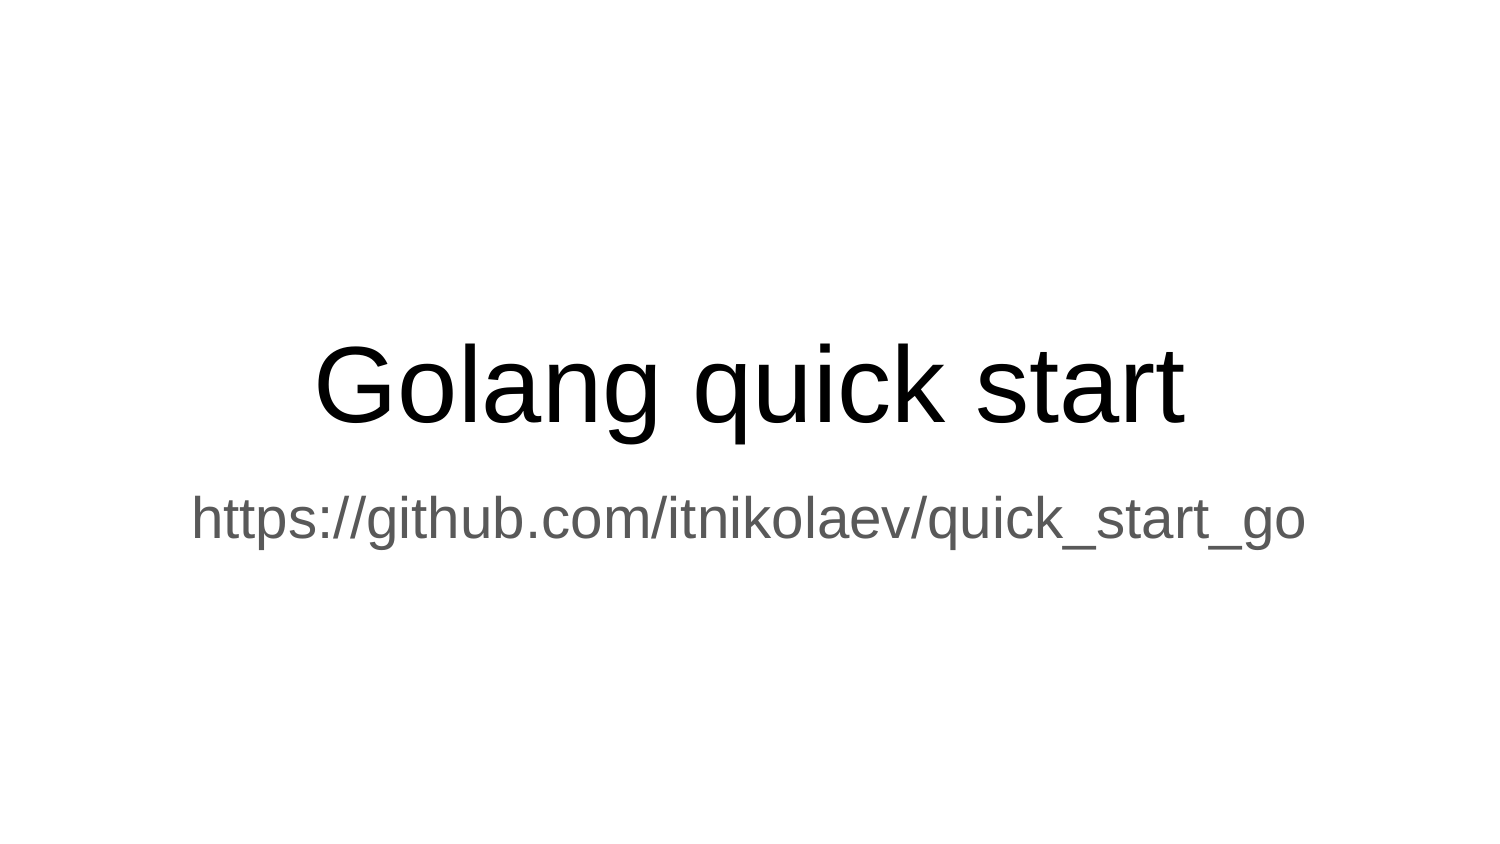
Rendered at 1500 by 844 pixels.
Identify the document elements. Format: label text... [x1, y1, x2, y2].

title Golang quick start [51, 122, 1449, 459]
subtitle https://github.com/itnikolaev/quick_start_go [51, 464, 1449, 595]
